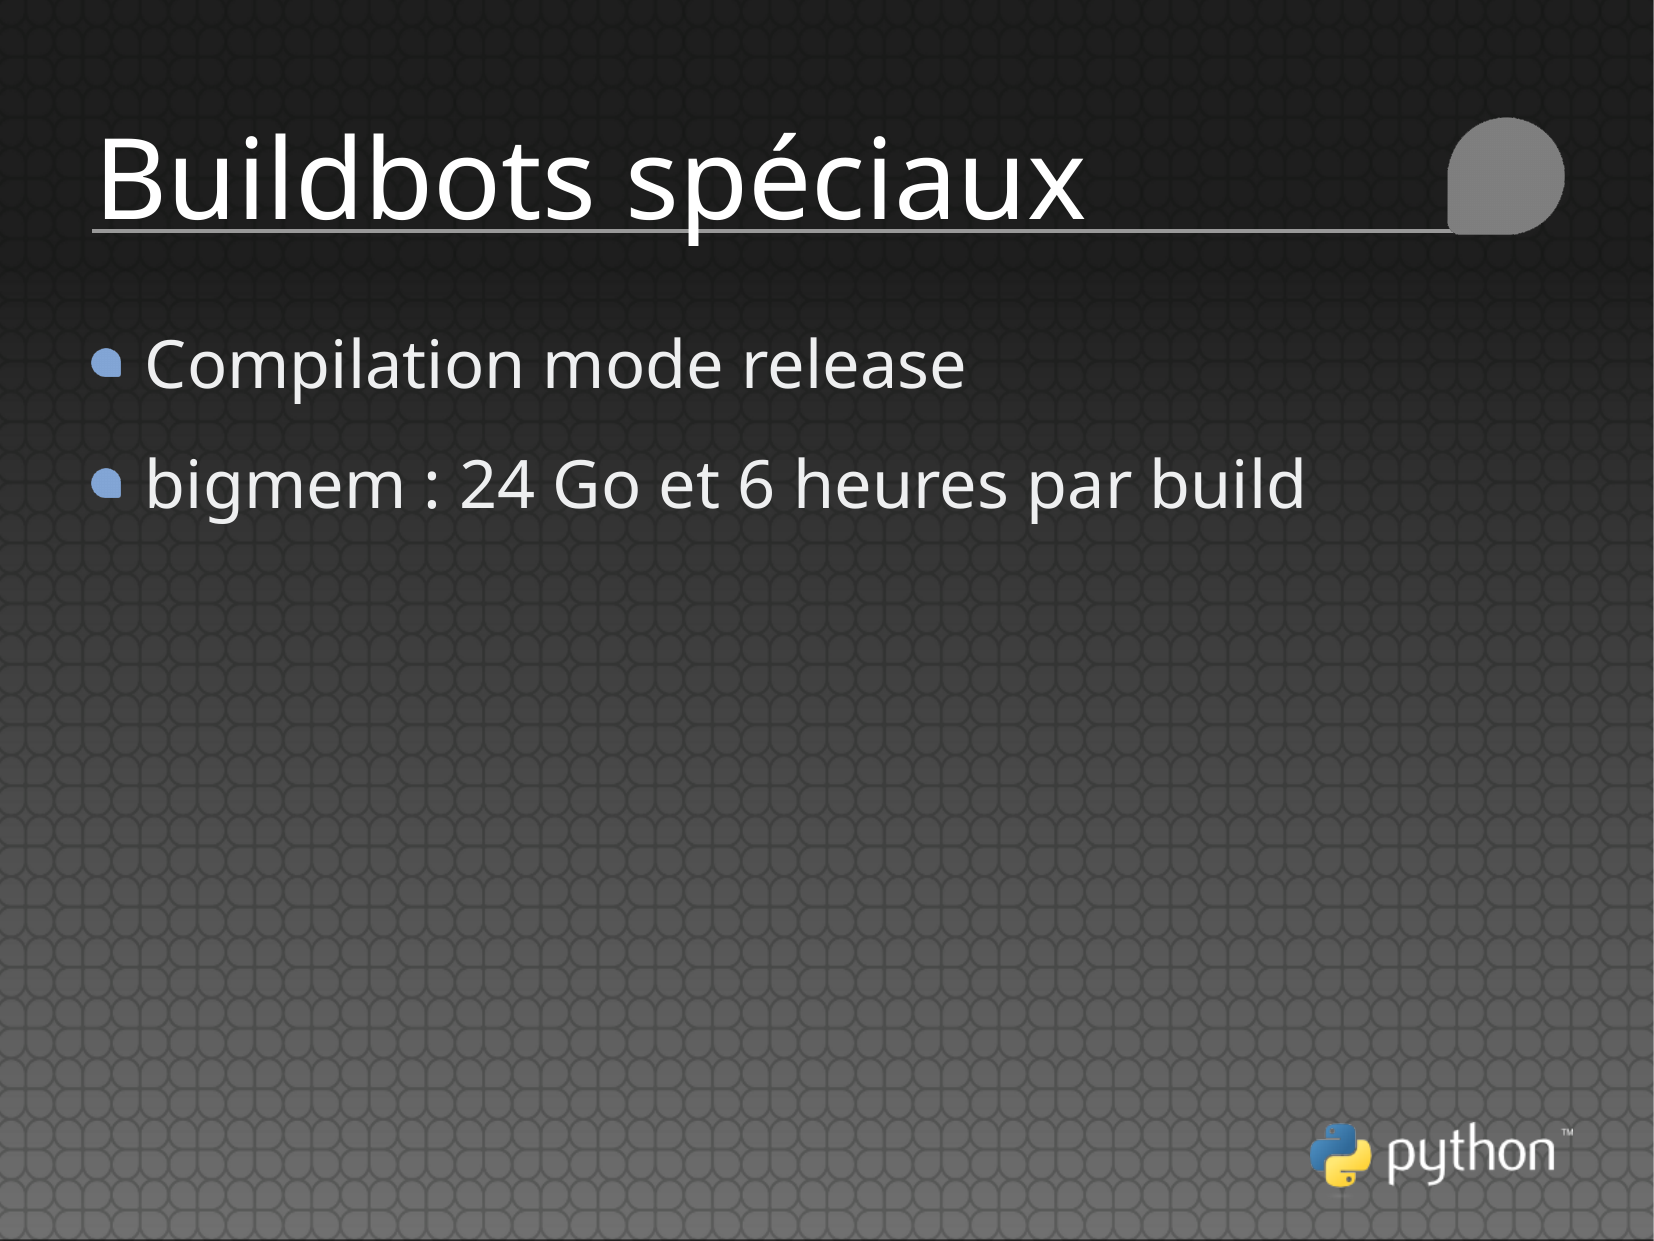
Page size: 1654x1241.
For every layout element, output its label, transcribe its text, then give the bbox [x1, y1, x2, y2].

title Buildbots spéciaux [94, 100, 1426, 251]
picture [0, 0, 1654, 1241]
list Compilation mode release bigmem : 24 Go et 6 heures par build [74, 196, 1563, 1001]
